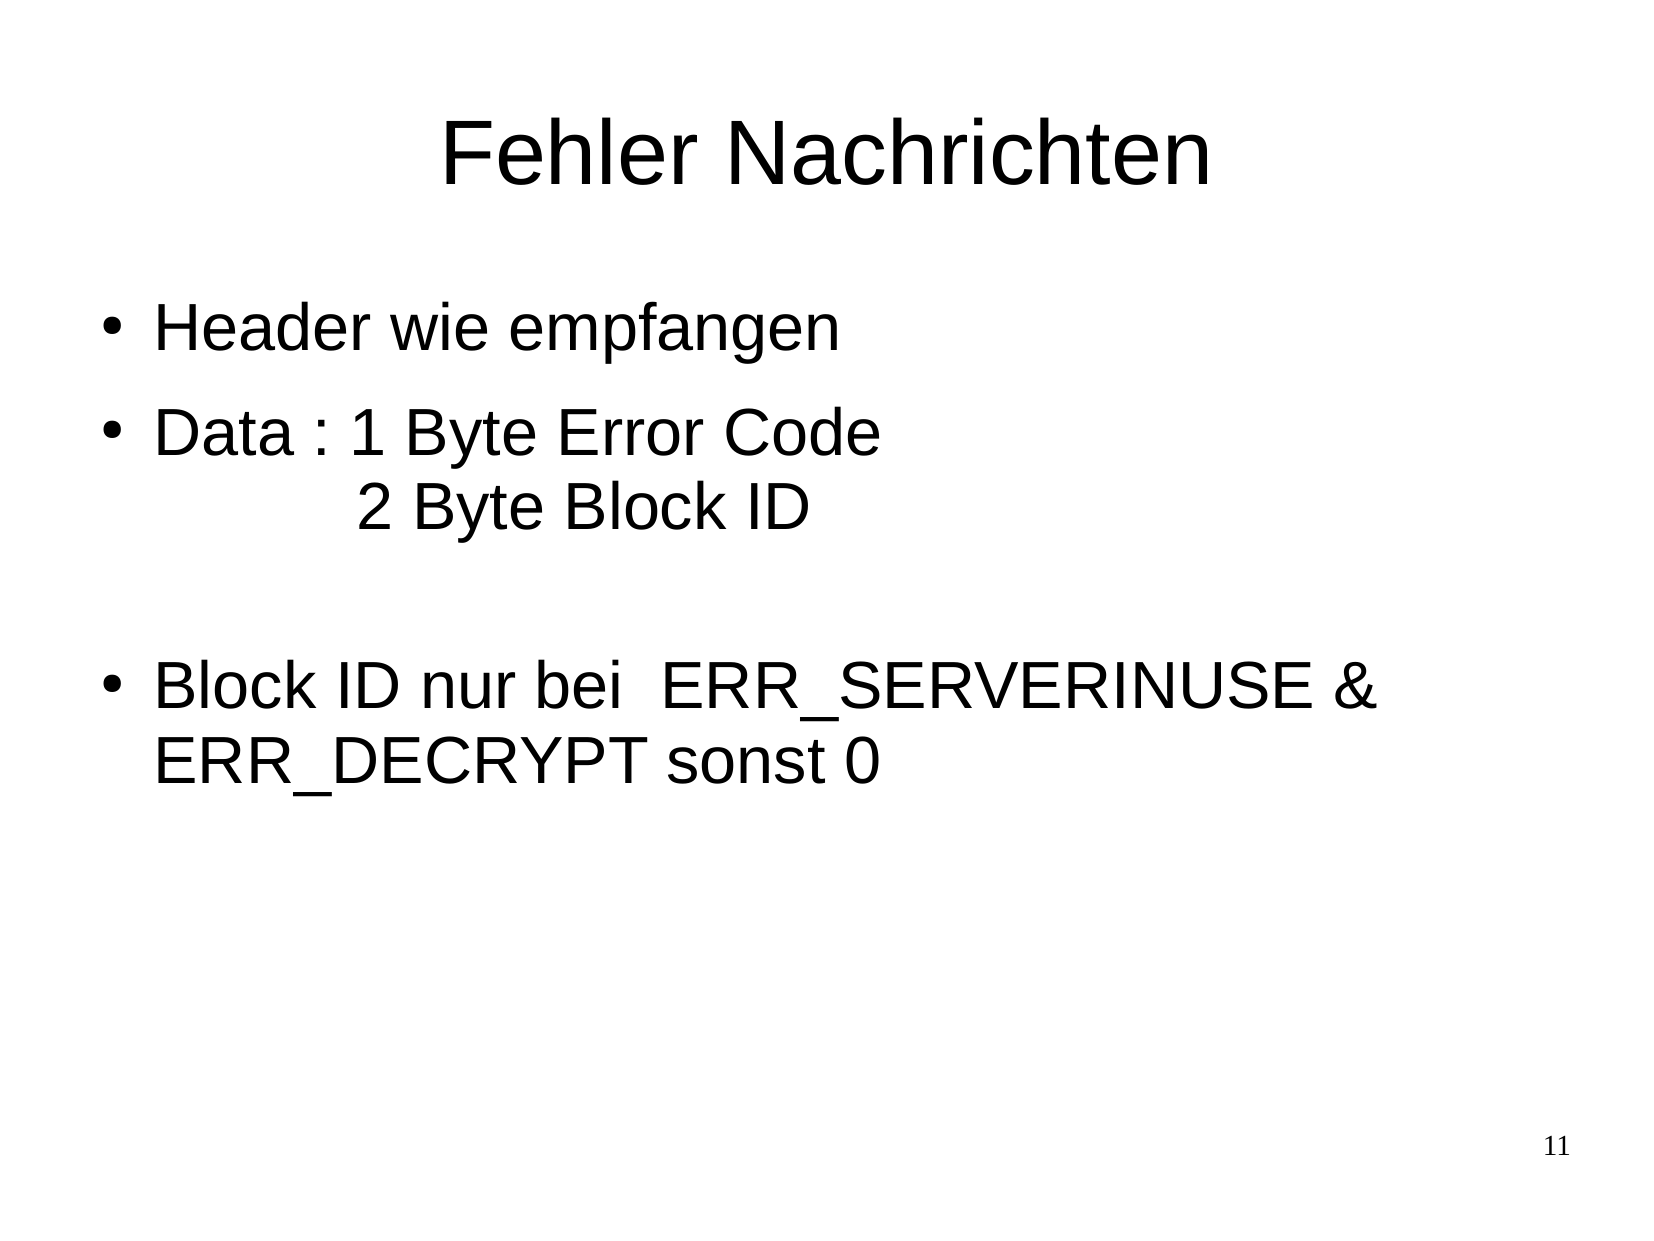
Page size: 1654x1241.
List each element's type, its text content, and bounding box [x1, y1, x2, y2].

title Fehler Nachrichten [82, 49, 1571, 257]
list Header wie empfangen Data : 1 Byte Error Code 2 Byte Block ID Block ID nur bei ERR_SERVERINUSE & ERR_DECRYPT sonst 0 [82, 290, 1571, 1109]
